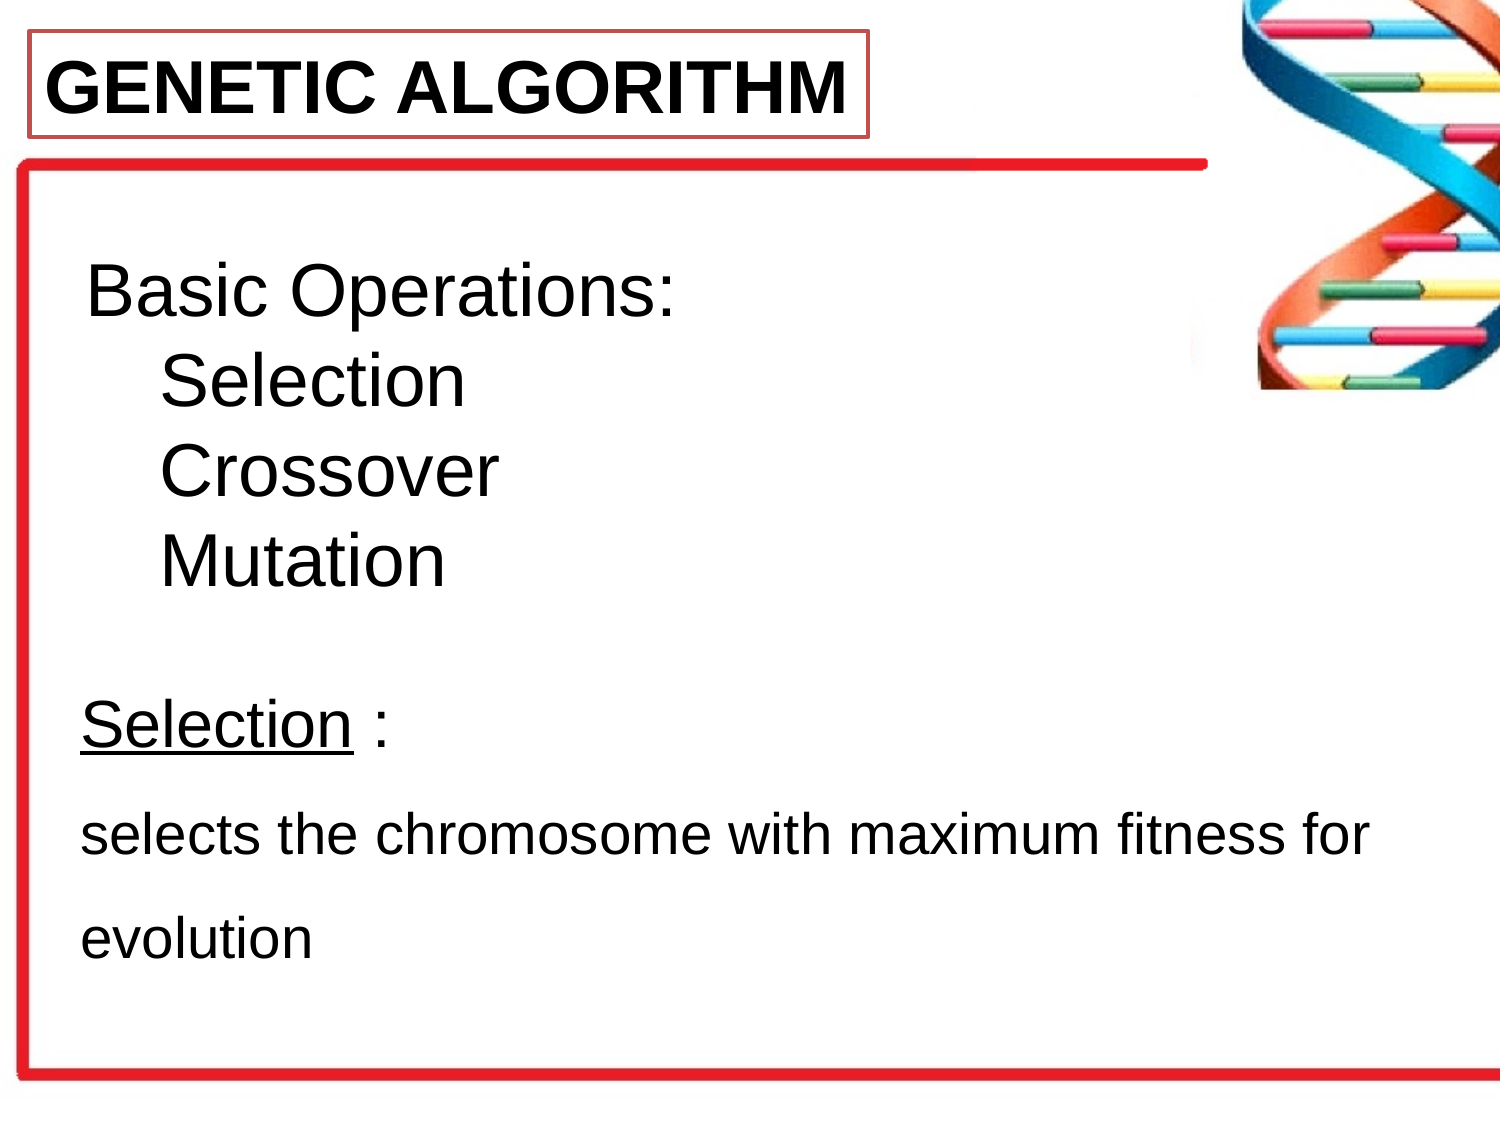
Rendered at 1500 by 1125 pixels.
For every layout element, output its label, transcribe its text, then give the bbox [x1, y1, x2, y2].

text_box GENETIC ALGORITHM [29, 30, 869, 137]
picture [0, 0, 1500, 1125]
text_box Basic Operations: Selection Crossover Mutation [70, 234, 1055, 633]
text_box Selection : selects the chromosome with maximum fitness for evolution [64, 633, 1500, 922]
